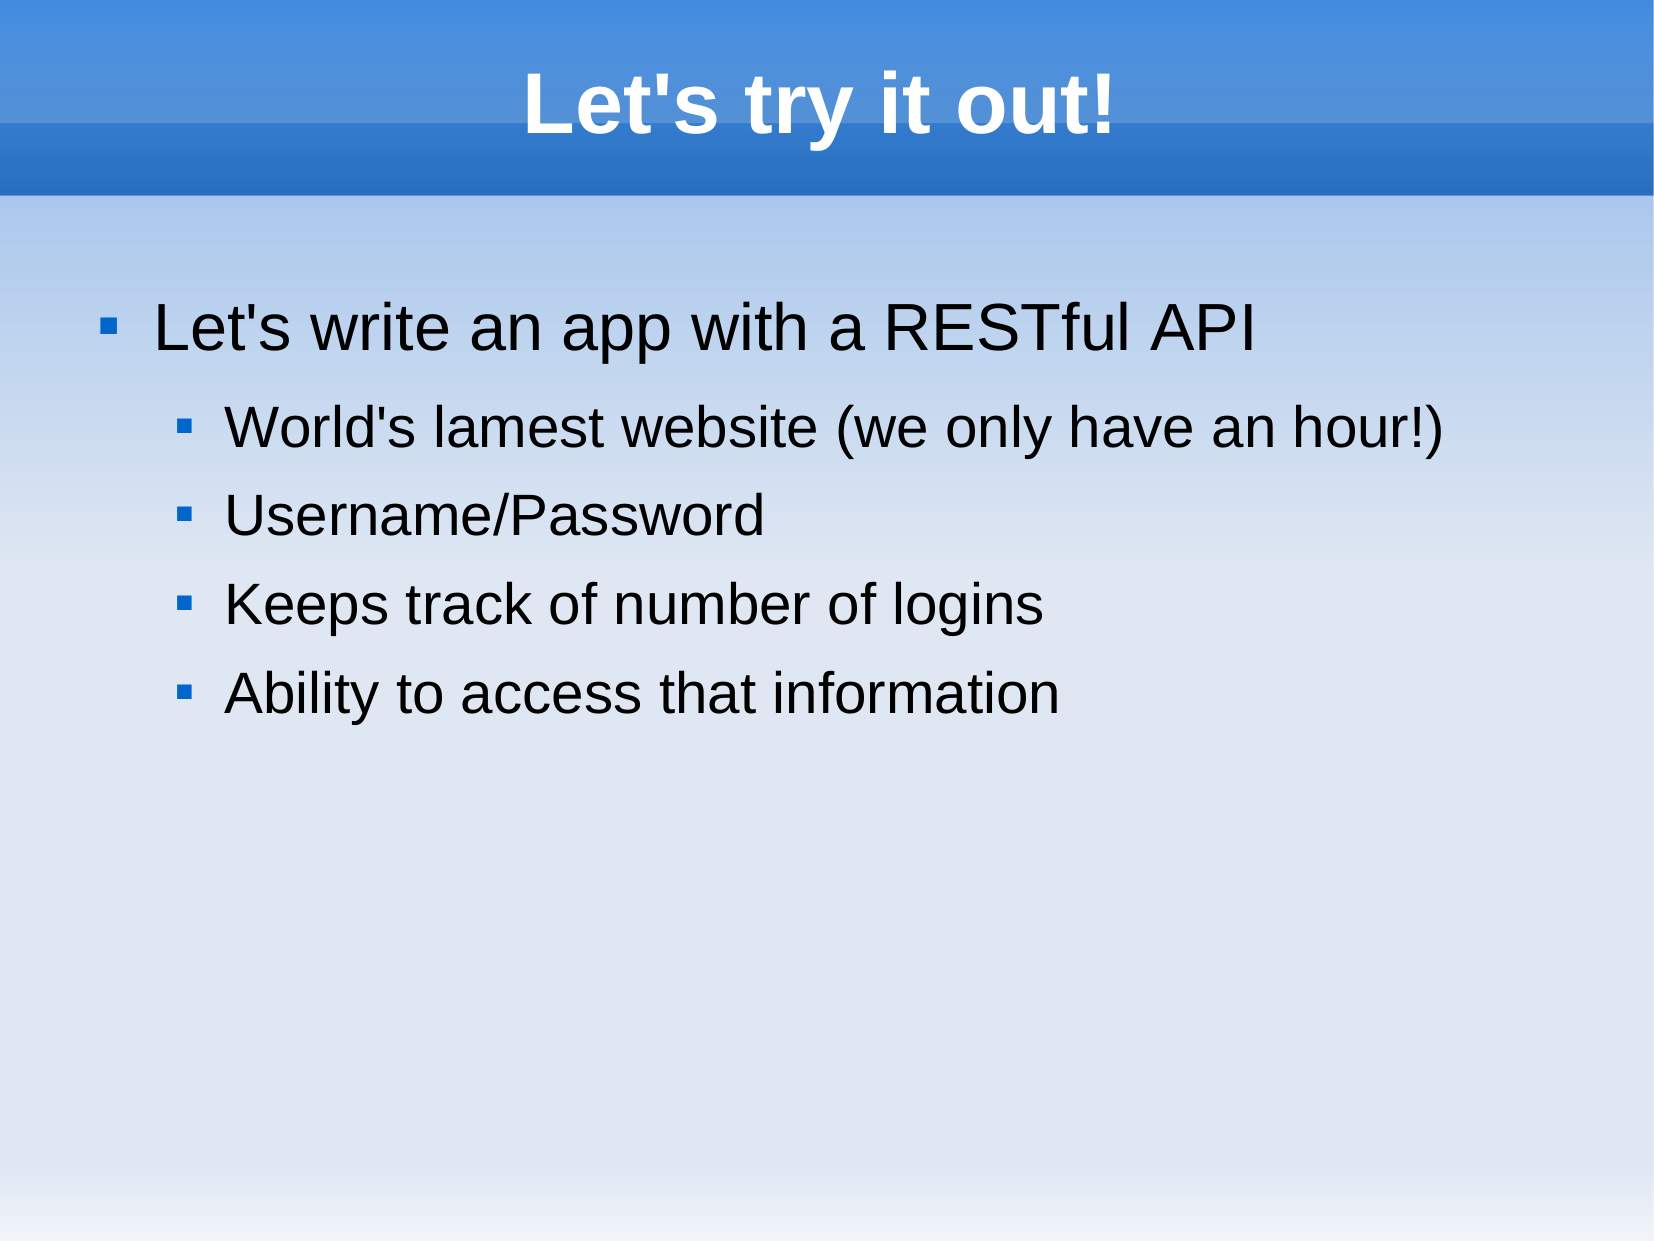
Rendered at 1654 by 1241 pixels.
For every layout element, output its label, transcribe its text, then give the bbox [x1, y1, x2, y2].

picture [0, 0, 1654, 1241]
list Let's write an app with a RESTful API World's lamest website (we only have an hour!) Username/Password Keeps track of number of logins Ability to access that information [82, 290, 1571, 1109]
title Let's try it out! [76, 0, 1565, 208]
